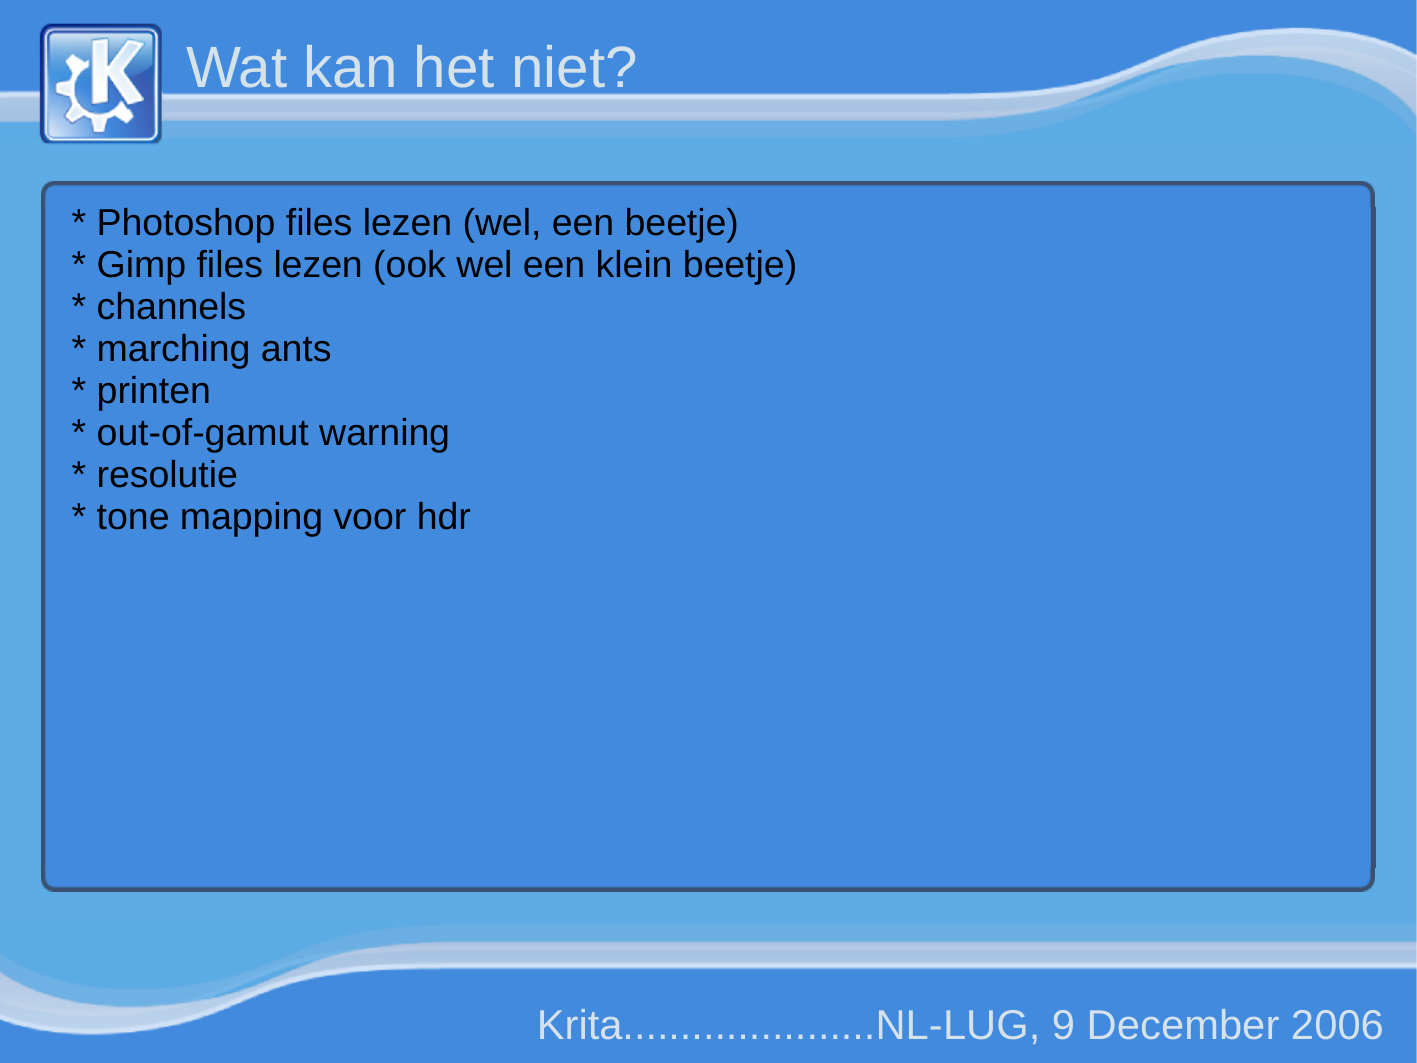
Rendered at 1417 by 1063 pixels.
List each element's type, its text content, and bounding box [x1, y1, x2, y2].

text_box Wat kan het niet? [171, 27, 1048, 105]
text_box * Photoshop files lezen (wel, een beetje) * Gimp files lezen (ook wel een klein beetje) * channels * marching ants * printen * out-of-gamut warning * resolutie * tone mapping voor hdr [56, 194, 1358, 900]
picture [0, 0, 1417, 1063]
